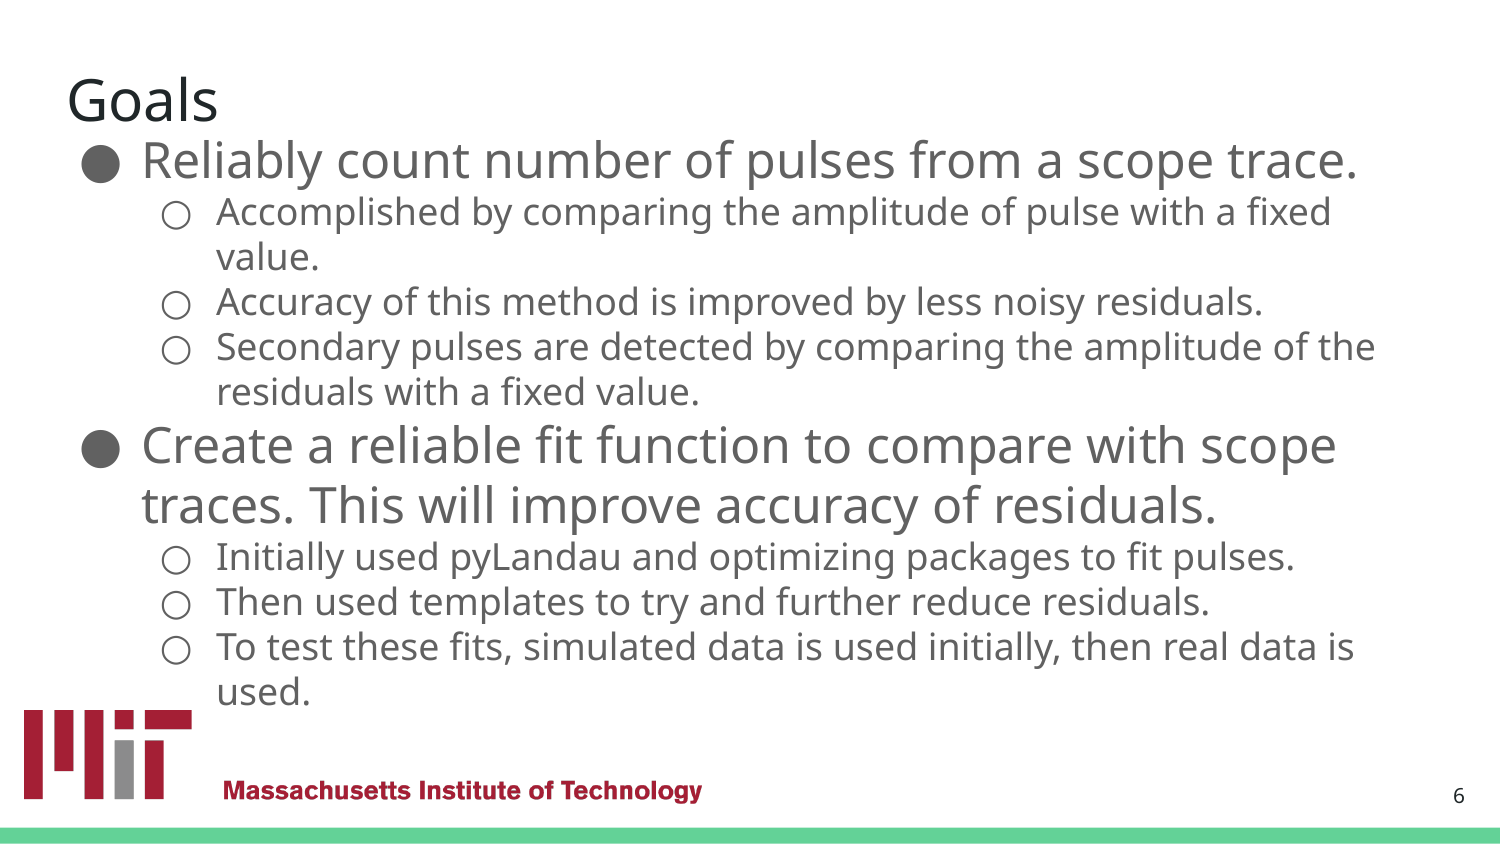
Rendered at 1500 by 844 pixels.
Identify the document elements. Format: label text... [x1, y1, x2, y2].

slide_number <number> [1389, 764, 1480, 830]
picture [24, 710, 702, 805]
list Reliably count number of pulses from a scope trace. Accomplished by comparing the amplitude of pulse with a fixed value. Accuracy of this method is improved by less noisy residuals. Secondary pulses are detected by comparing the amplitude of the residuals with a fixed value. Create a reliable fit function to compare with scope traces. This will improve accuracy of residuals. Initially used pyLandau and optimizing packages to fit pulses. Then used templates to try and further reduce residuals. To test these fits, simulated data is used initially, then real data is used. [51, 113, 1449, 674]
title Goals [51, 47, 1449, 113]
